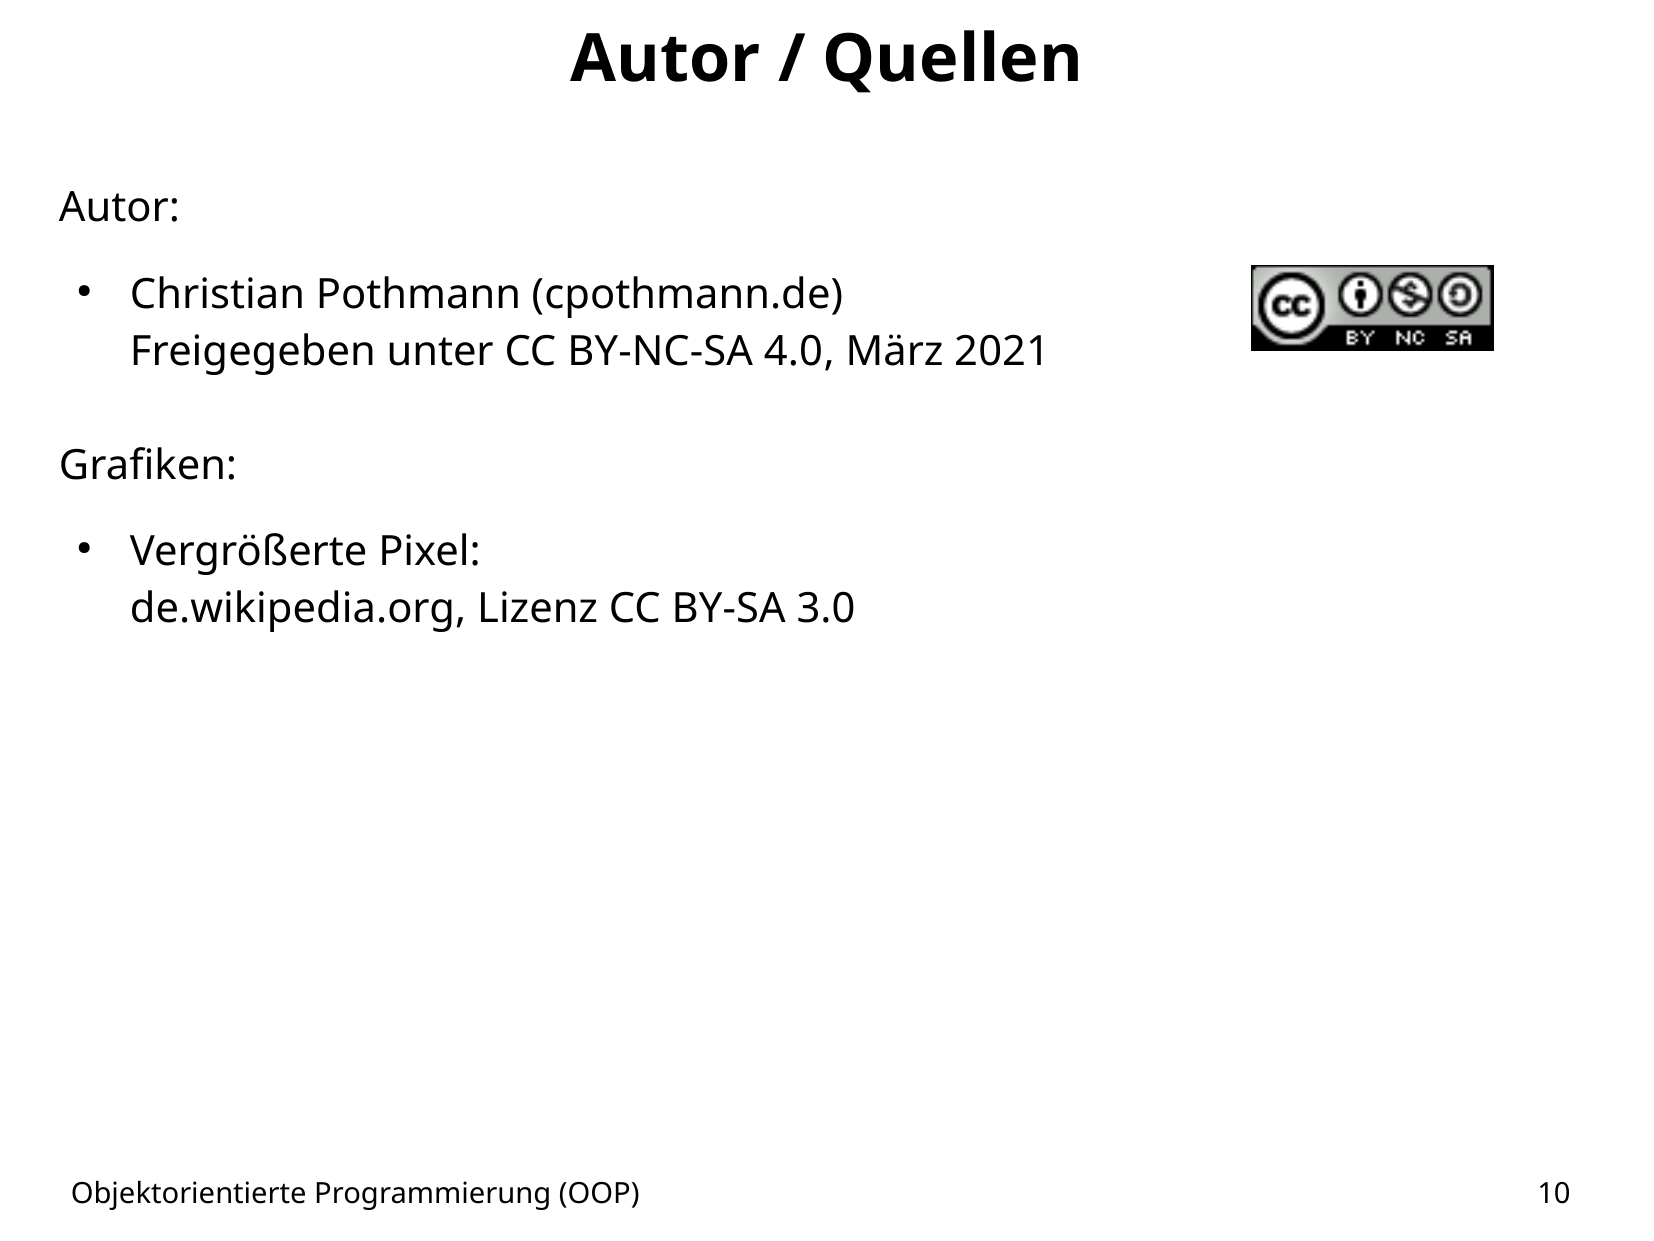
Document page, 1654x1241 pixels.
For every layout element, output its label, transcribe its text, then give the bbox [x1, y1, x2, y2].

list Autor: Christian Pothmann (cpothmann.de) Freigegeben unter CC BY-NC-SA 4.0, März 2021 Grafiken: Vergrößerte Pixel: de.wikipedia.org, Lizenz CC BY-SA 3.0 [59, 177, 1583, 1146]
title Autor / Quellen [0, 5, 1654, 107]
picture [1251, 265, 1494, 351]
